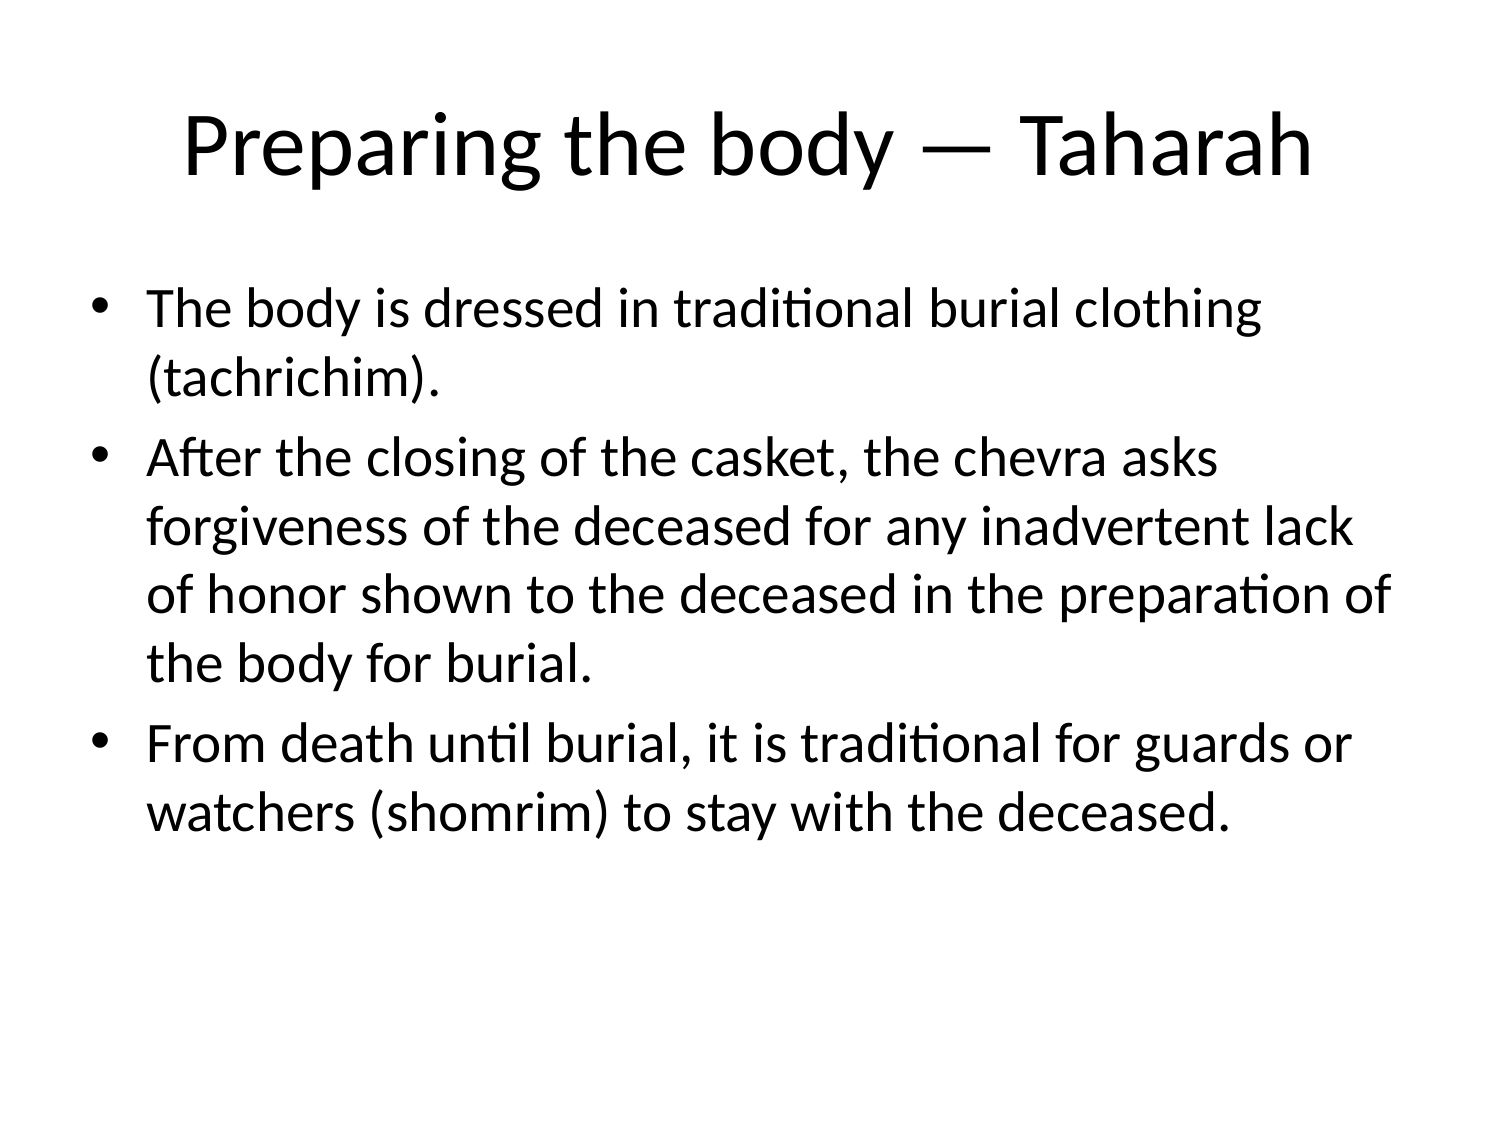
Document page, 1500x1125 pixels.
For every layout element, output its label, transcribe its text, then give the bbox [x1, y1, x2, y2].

list The body is dressed in traditional burial clothing (tachrichim). After the closing of the casket, the chevra asks forgiveness of the deceased for any inadvertent lack of honor shown to the deceased in the preparation of the body for burial. From death until burial, it is traditional for guards or watchers (shomrim) to stay with the deceased. [75, 262, 1425, 1005]
title Preparing the body — Taharah [75, 45, 1425, 233]
